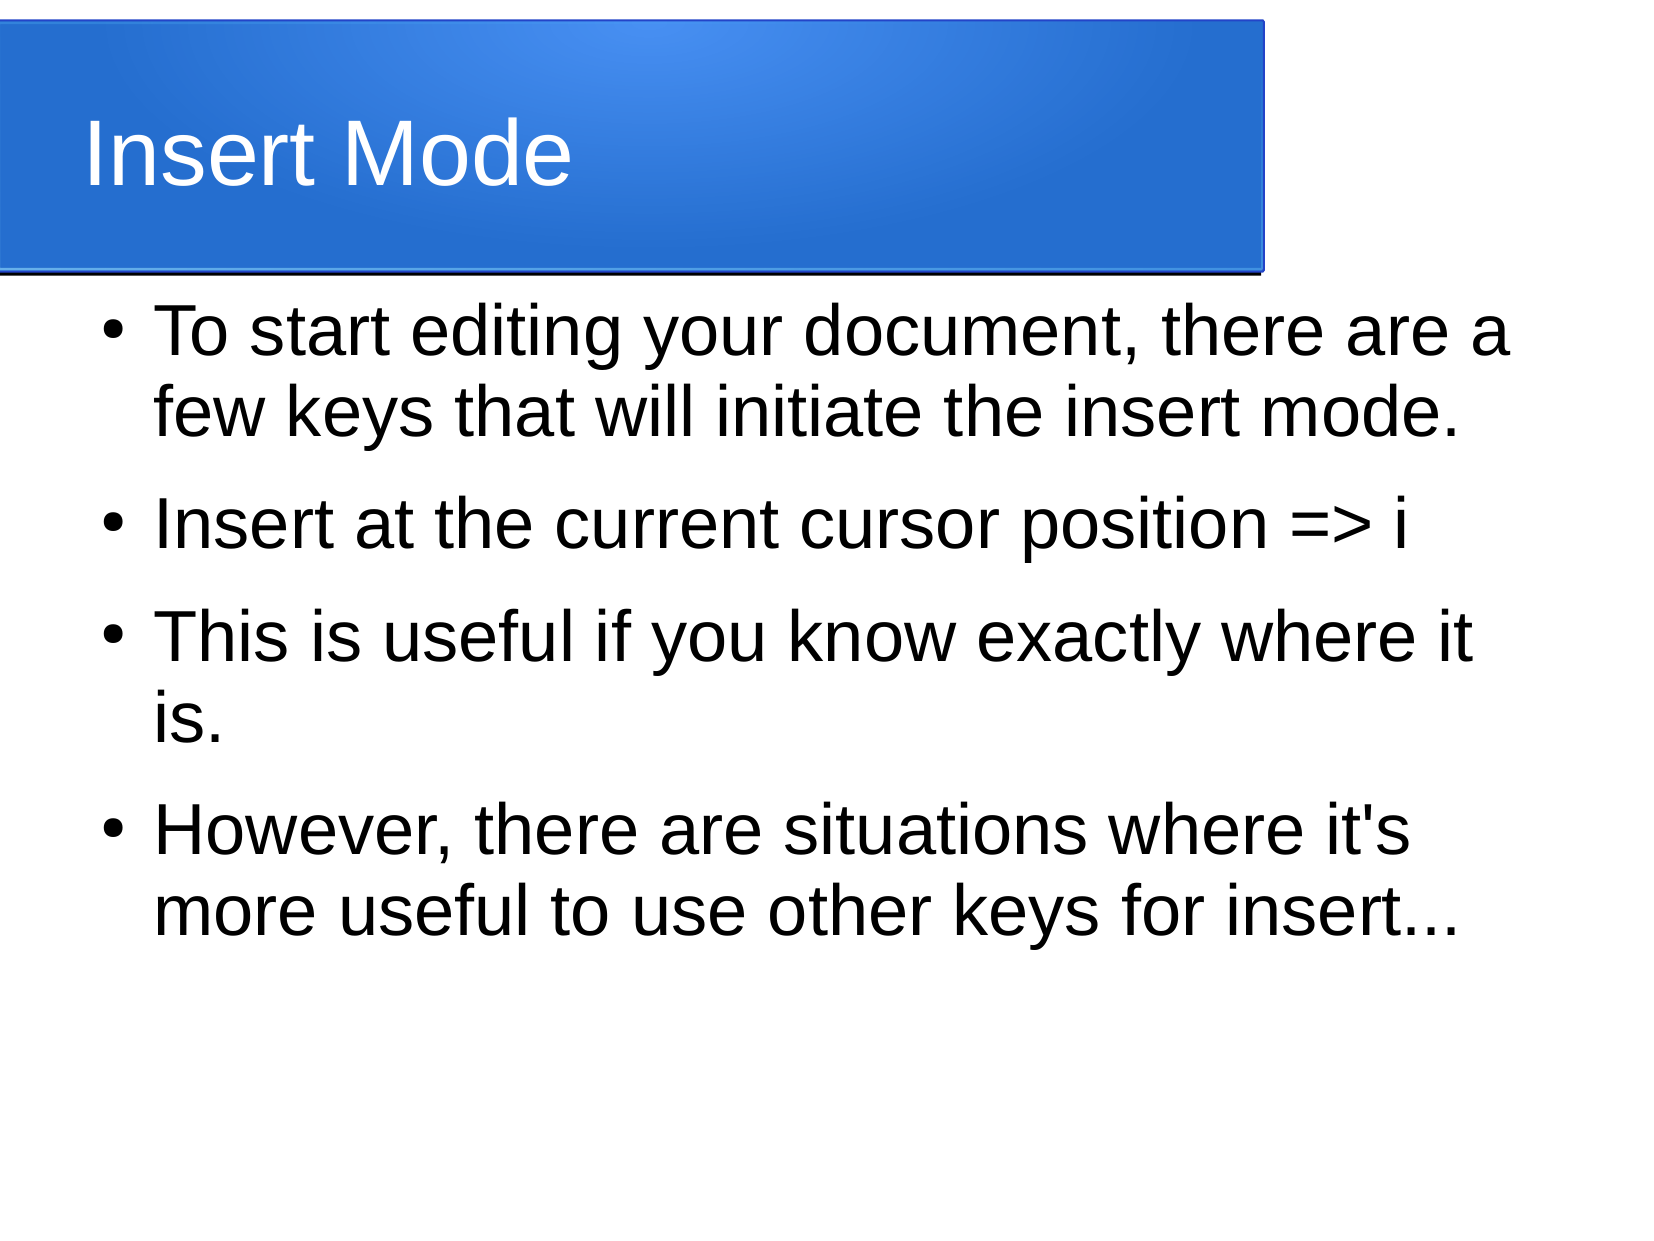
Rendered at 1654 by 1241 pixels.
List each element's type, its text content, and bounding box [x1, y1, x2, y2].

list To start editing your document, there are a few keys that will initiate the insert mode. Insert at the current cursor position => i This is useful if you know exactly where it is. However, there are situations where it's more useful to use other keys for insert... [82, 290, 1538, 1010]
title Insert Mode [82, 49, 1250, 257]
